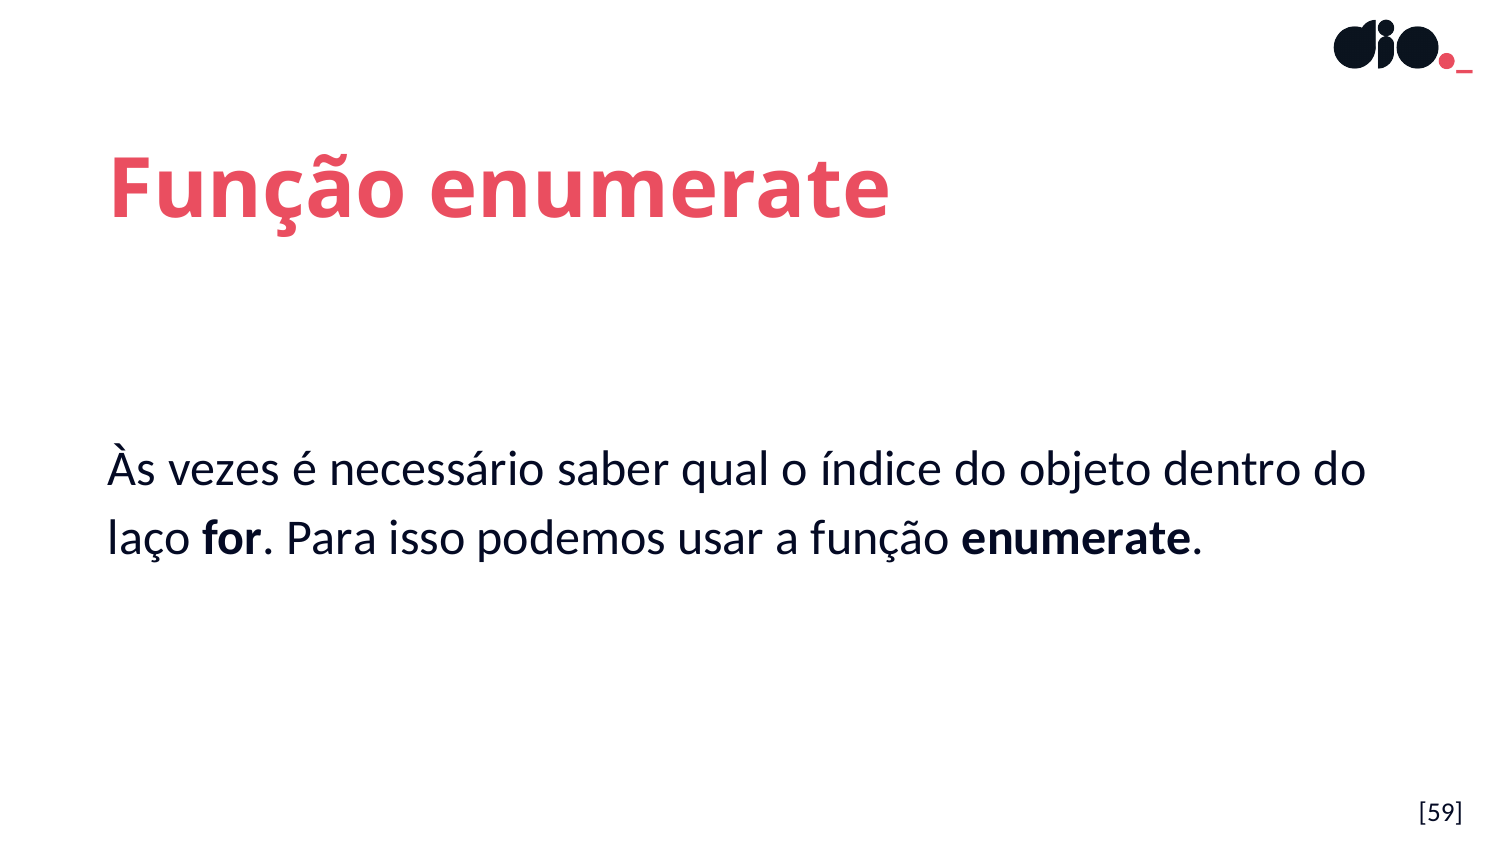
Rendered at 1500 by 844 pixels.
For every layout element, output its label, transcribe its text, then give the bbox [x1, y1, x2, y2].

text_box [] [1403, 779, 1494, 844]
text_box Função enumerate [92, 104, 1408, 243]
text_box Às vezes é necessário saber qual o índice do objeto dentro do laço for. Para isso podemos usar a função enumerate. [92, 243, 1408, 749]
